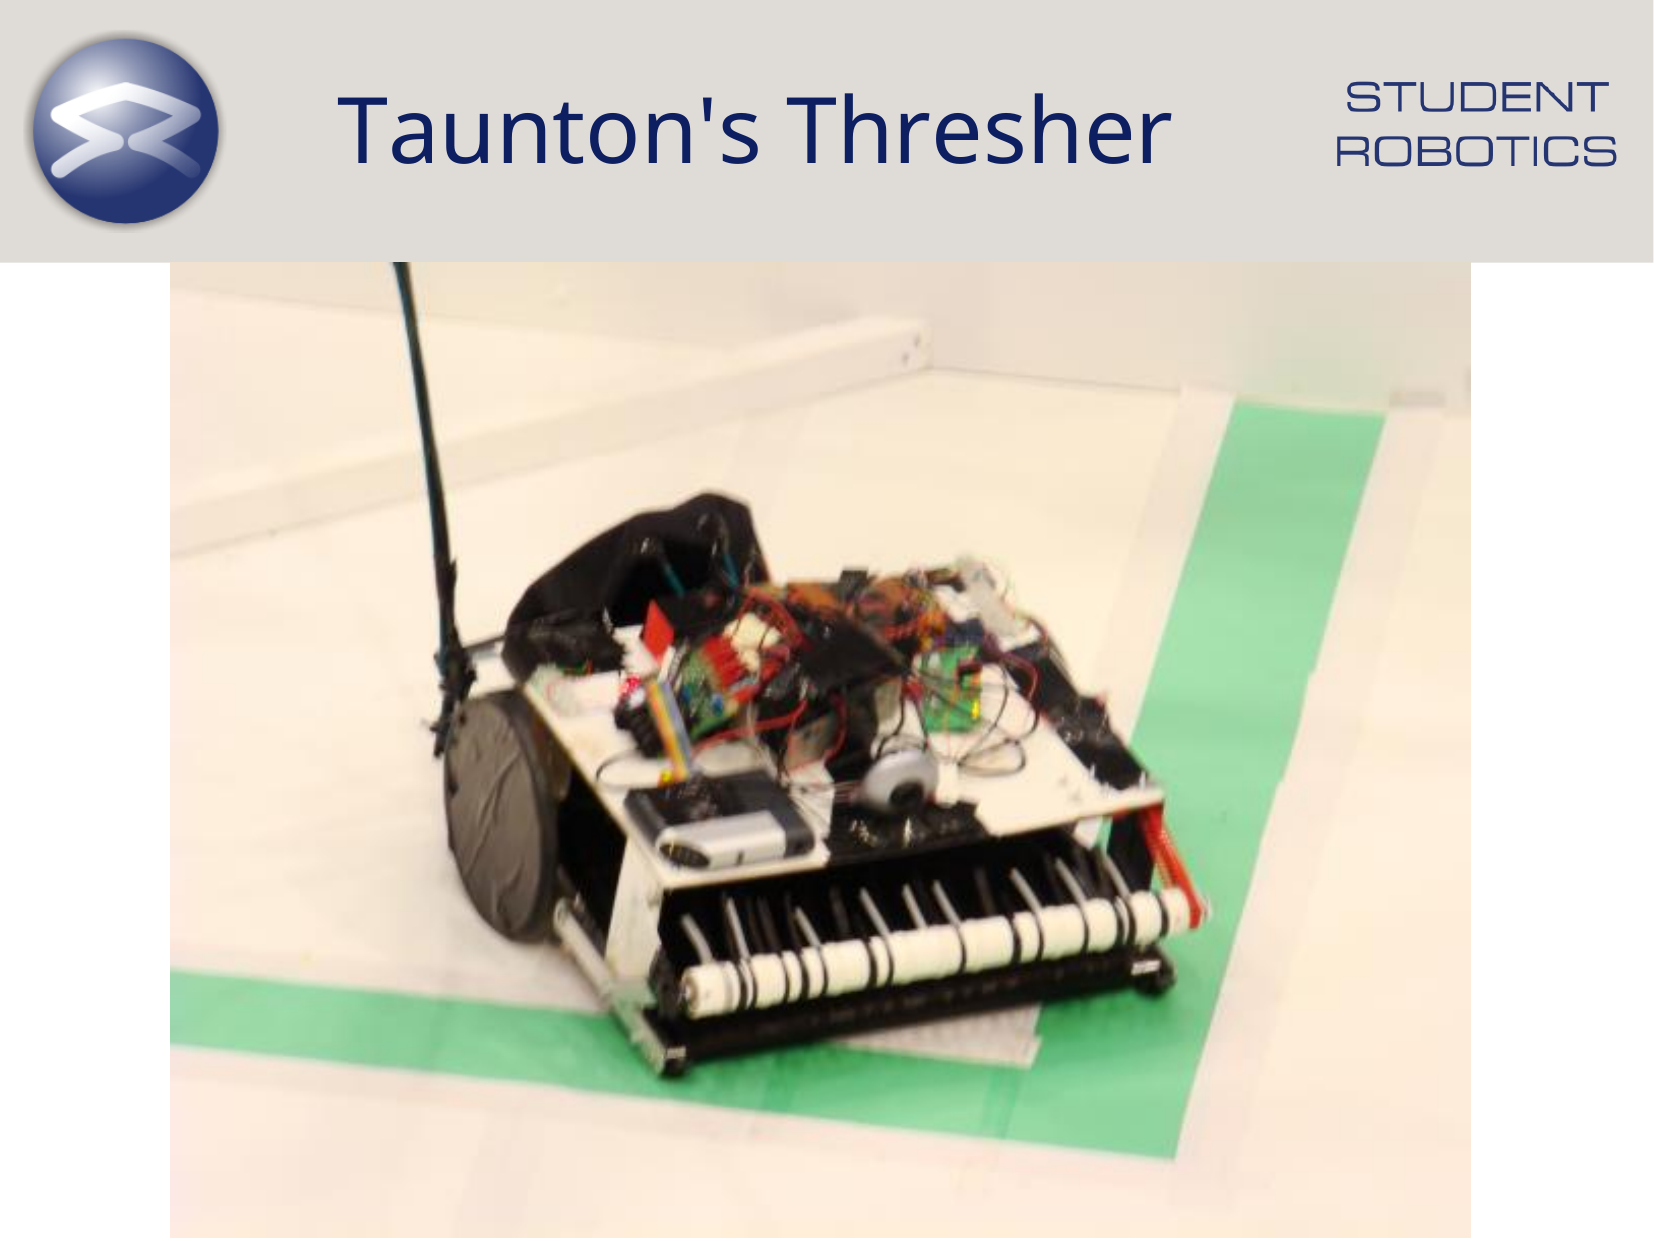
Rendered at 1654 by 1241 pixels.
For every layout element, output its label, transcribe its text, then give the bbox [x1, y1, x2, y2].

picture [1489, 68, 1633, 174]
picture [170, 262, 1471, 1238]
title Taunton's Thresher [0, 0, 1489, 257]
